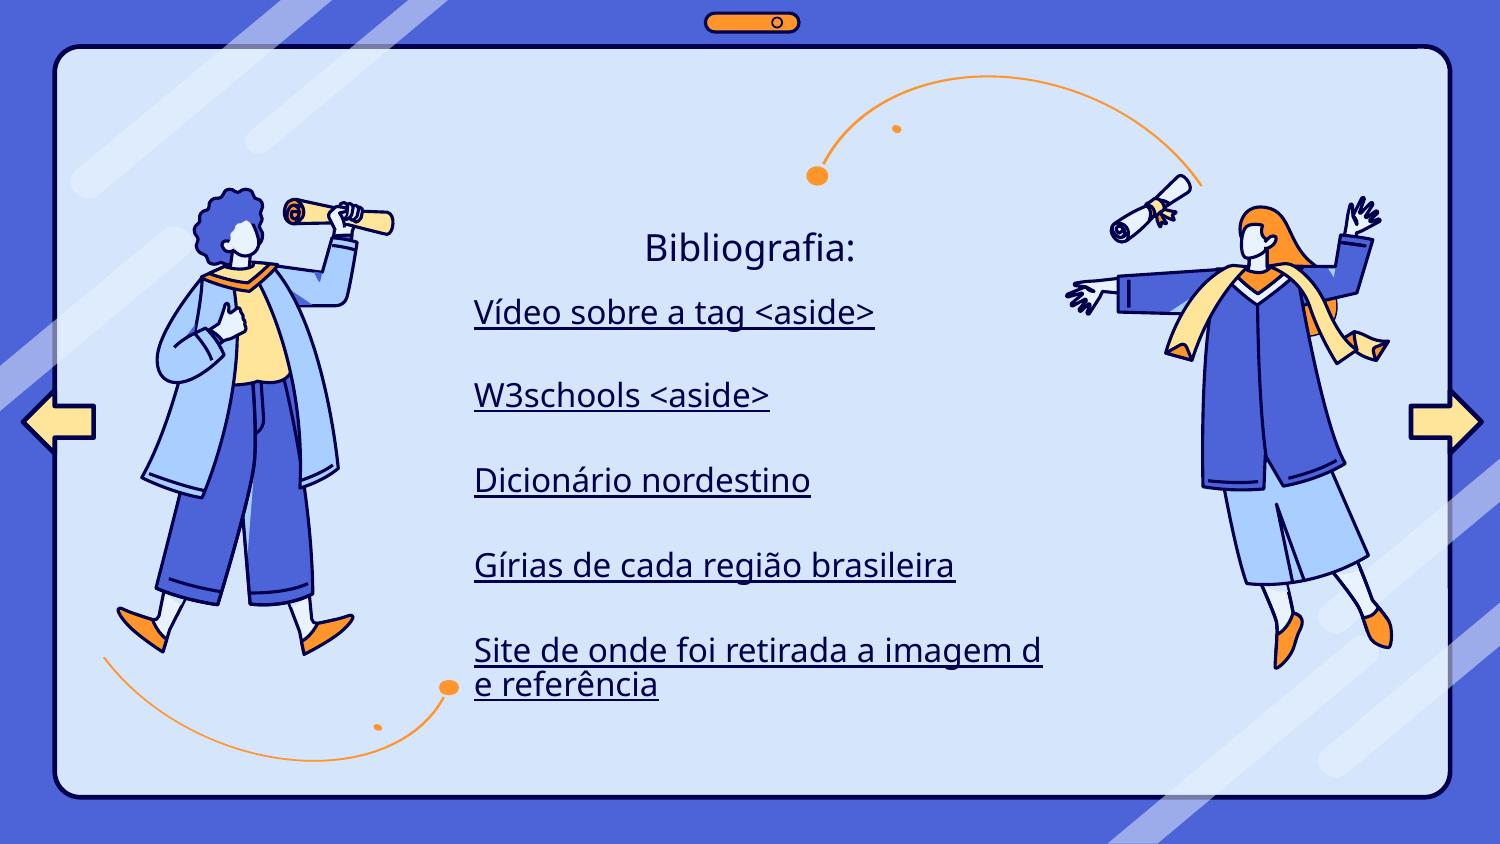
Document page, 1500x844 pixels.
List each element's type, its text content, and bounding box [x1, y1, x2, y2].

text_box [22, 390, 94, 454]
text_box [102, 656, 445, 762]
text_box [141, 189, 393, 603]
text_box [822, 75, 1203, 187]
title Bibliografia: [446, 189, 1054, 303]
text_box [1111, 175, 1191, 243]
text_box [806, 166, 829, 186]
text_box [373, 724, 383, 731]
text_box [1066, 197, 1392, 669]
text_box [290, 599, 353, 655]
text_box [1286, 538, 1302, 583]
text_box [1410, 390, 1482, 454]
text_box [438, 679, 460, 696]
text_box [284, 199, 332, 224]
text_box [118, 594, 184, 653]
text_box [891, 125, 902, 133]
subtitle Vídeo sobre a tag <aside> W3schools <aside> Dicionário nordestino Gírias de cada região brasileira Site de onde foi retirada a imagem de referência [458, 280, 1066, 686]
